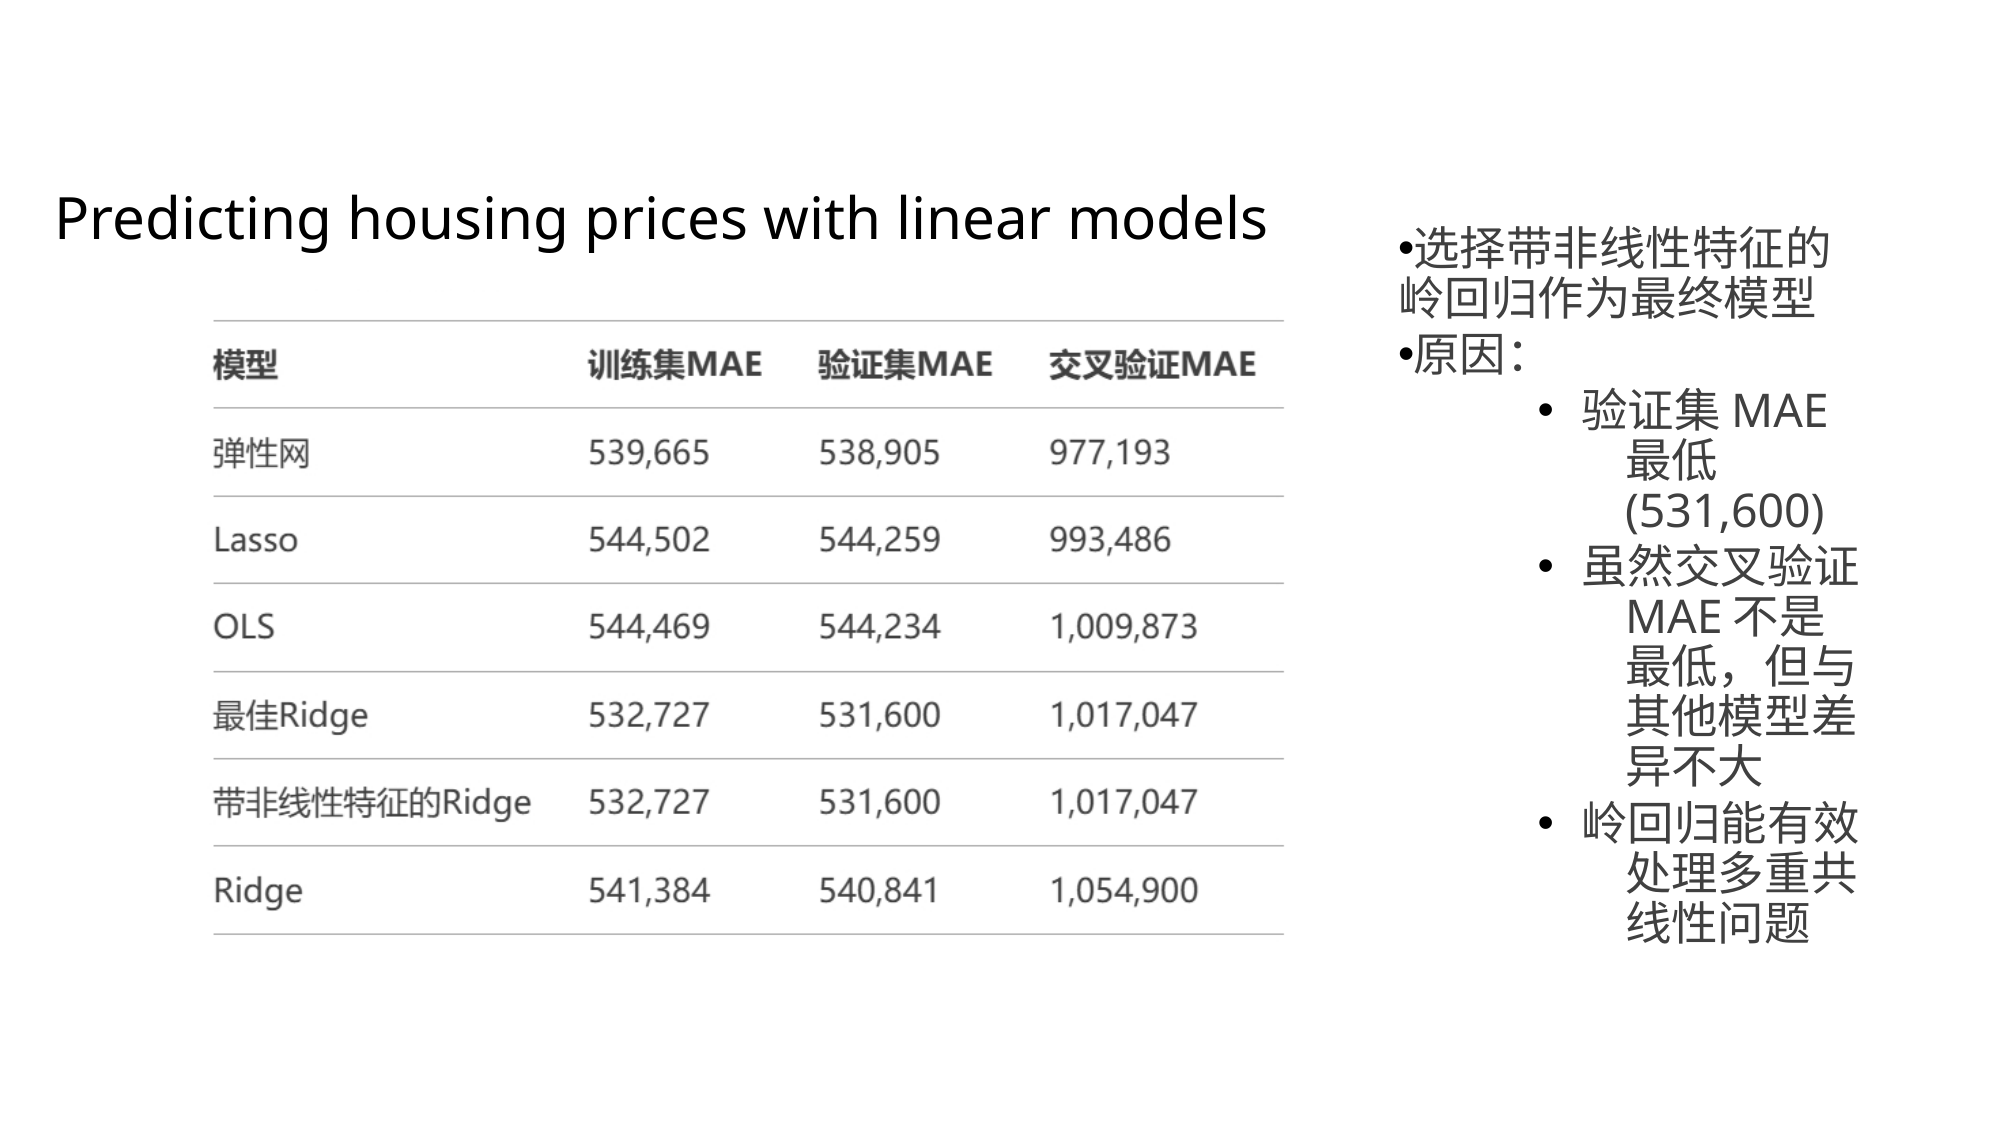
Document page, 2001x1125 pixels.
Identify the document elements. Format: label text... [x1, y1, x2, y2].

subtitle 选择带非线性特征的岭回归作为最终模型 原因： 验证集MAE最低(531,600) 虽然交叉验证MAE不是最低，但与其他模型差异不大 岭回归能有效处理多重共线性问题 [1383, 217, 1887, 973]
picture [158, 289, 1329, 950]
title Predicting housing prices with linear models [0, 0, 1412, 260]
